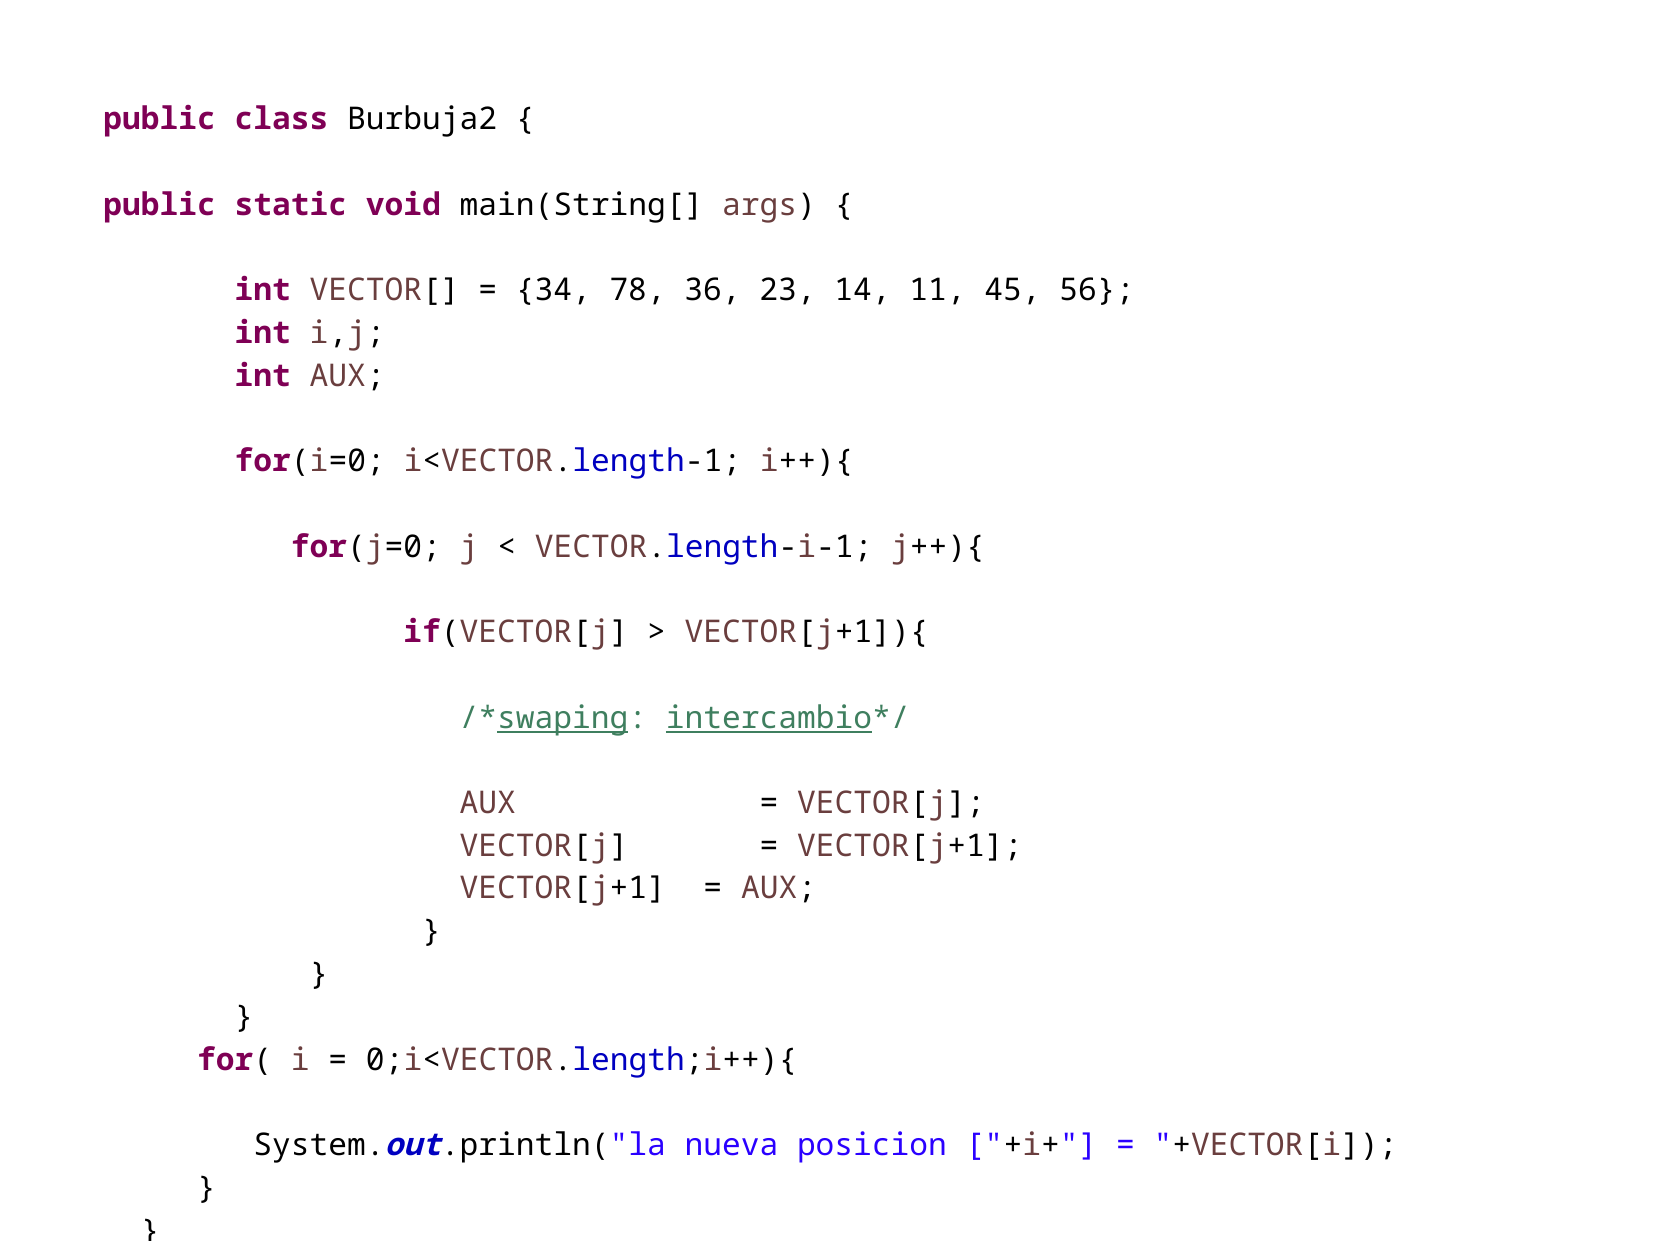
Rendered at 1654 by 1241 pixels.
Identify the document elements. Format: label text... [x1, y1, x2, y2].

text_box public class Burbuja2 { public static void main(String[] args) { int VECTOR[] = {34, 78, 36, 23, 14, 11, 45, 56}; int i,j; int AUX; for(i=0; i<VECTOR.length-1; i++){ for(j=0; j < VECTOR.length-i-1; j++){ if(VECTOR[j] > VECTOR[j+1]){ /*swaping: intercambio*/ AUX = VECTOR[j]; VECTOR[j] = VECTOR[j+1]; VECTOR[j+1] = AUX; } } } for( i = 0;i<VECTOR.length;i++){ System.out.println("la nueva posicion ["+i+"] = "+VECTOR[i]); } } } [88, 88, 1565, 1162]
